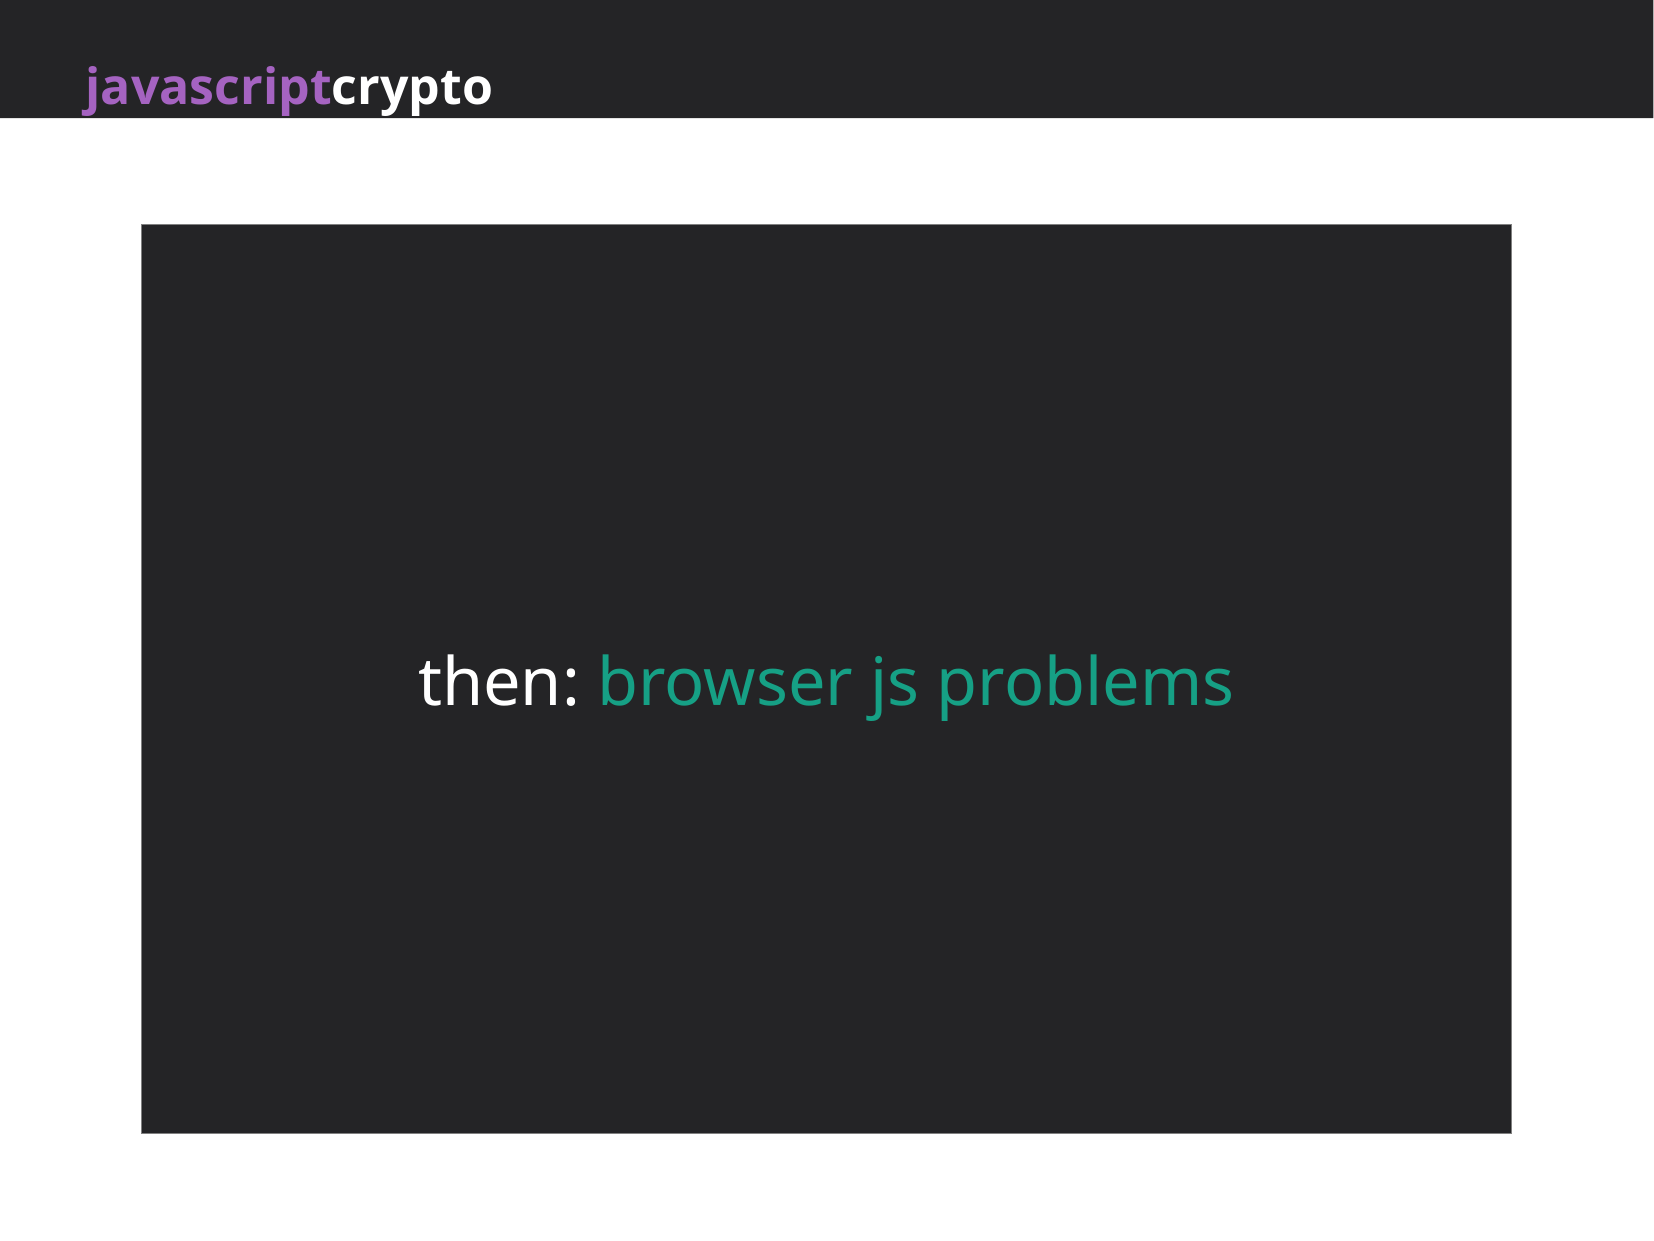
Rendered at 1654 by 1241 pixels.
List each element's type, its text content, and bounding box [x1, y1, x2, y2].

text_box [0, 0, 1654, 119]
text_box [165, 531, 1441, 1087]
text_box then: browser js problems [141, 224, 1512, 1134]
text_box javascriptcrypto [70, 43, 544, 119]
